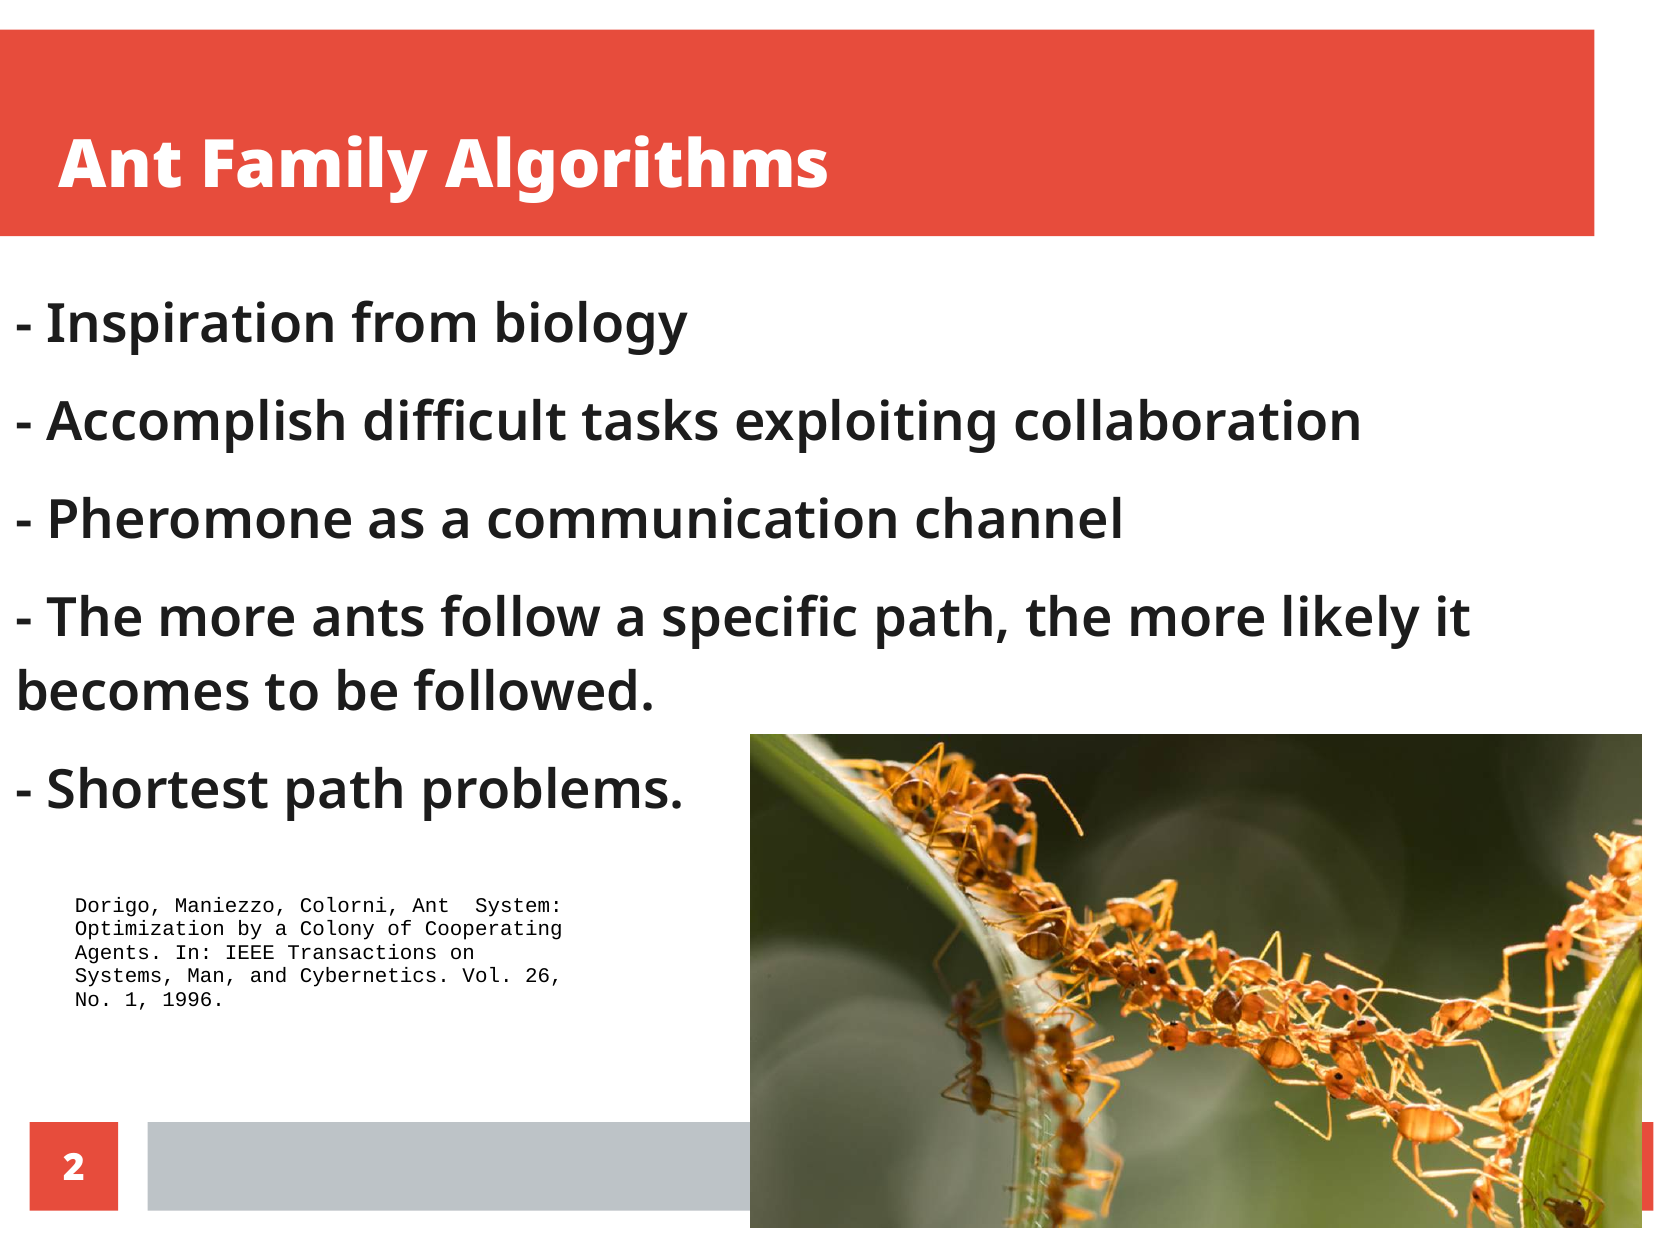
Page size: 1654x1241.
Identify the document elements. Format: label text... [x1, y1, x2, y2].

title Ant Family Algorithms [59, 59, 1595, 207]
text_box Dorigo, Maniezzo, Colorni, Ant System: Optimization by a Colony of Cooperating Agents. In: IEEE Transactions on Systems, Man, and Cybernetics. Vol. 26, No. 1, 1996. [60, 887, 601, 1021]
picture [750, 734, 1642, 1228]
list - Inspiration from biology - Accomplish difficult tasks exploiting collaboration - Pheromone as a communication channel - The more ants follow a specific path, the more likely it becomes to be followed. - Shortest path problems. [15, 285, 1654, 1093]
